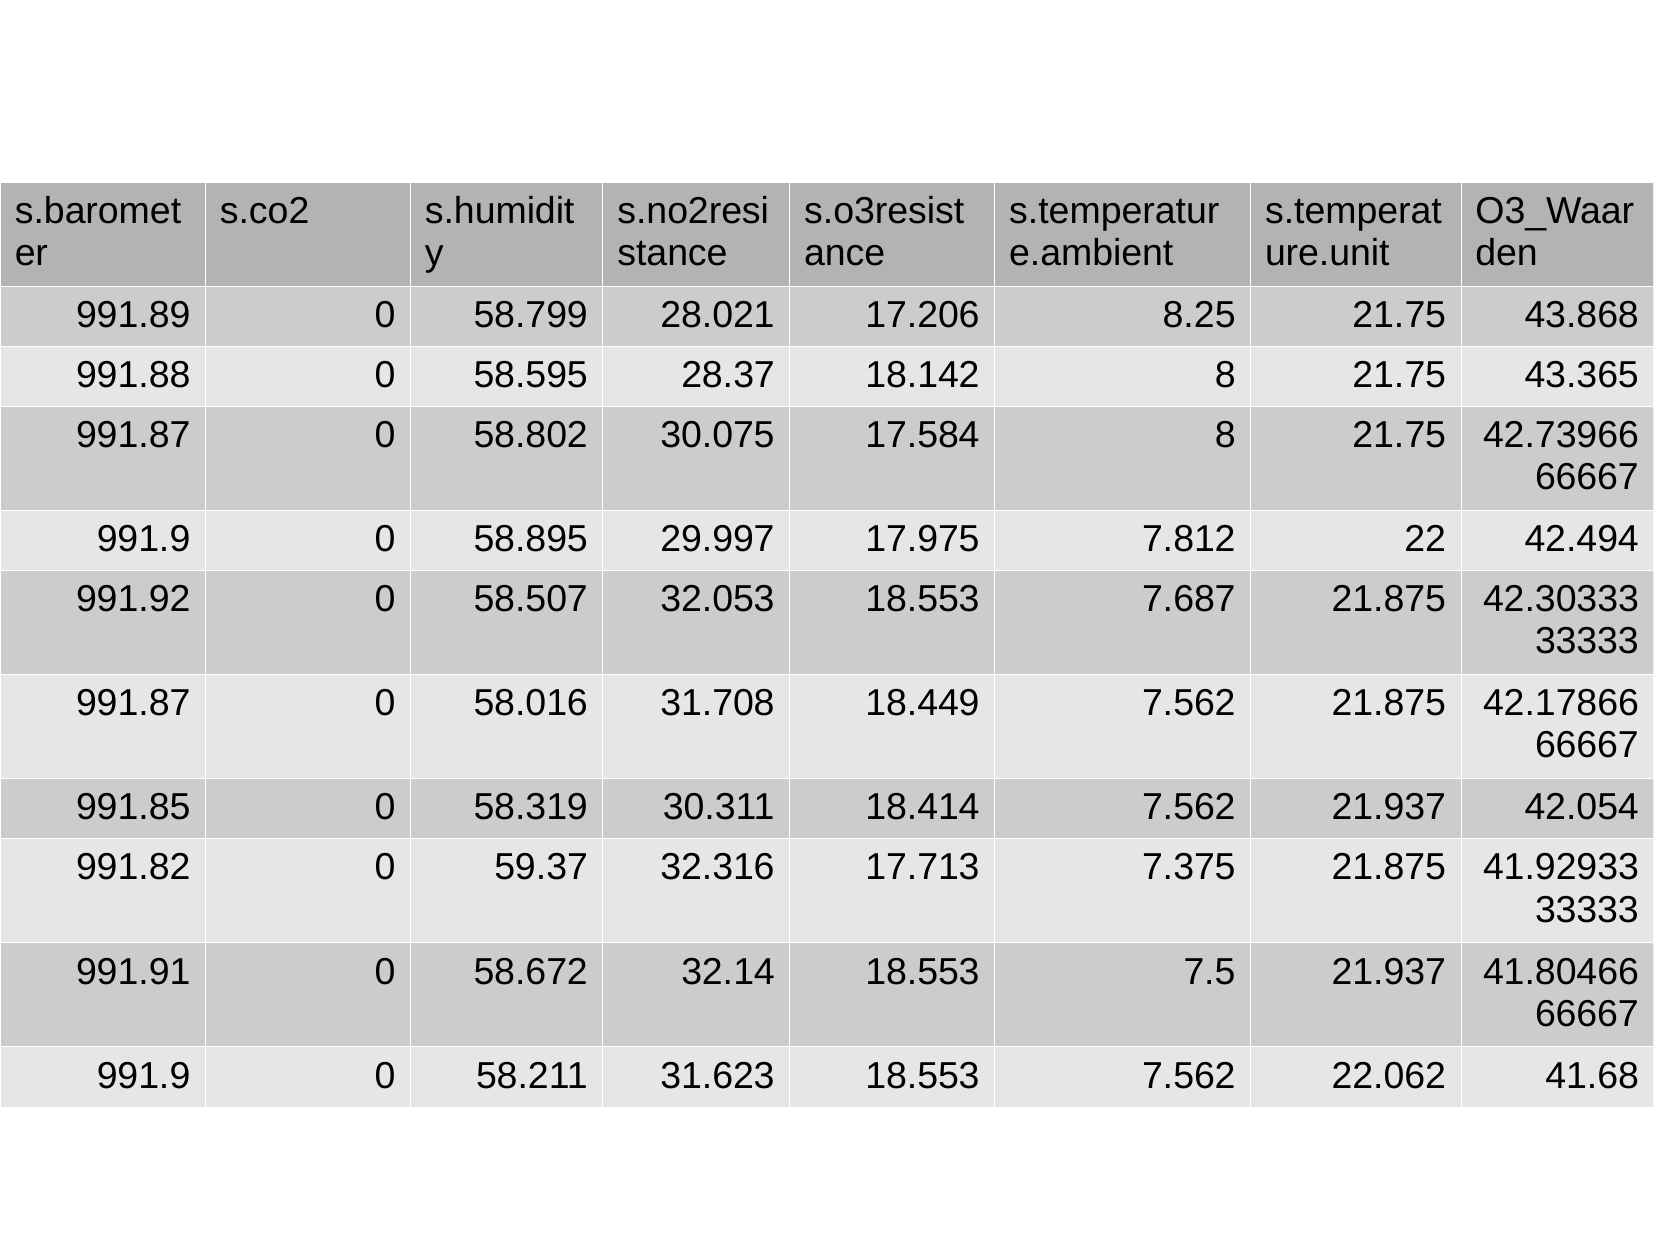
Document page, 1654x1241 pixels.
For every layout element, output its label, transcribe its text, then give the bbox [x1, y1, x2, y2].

table_cell 8 [995, 347, 1250, 406]
table_cell 21.75 [1251, 347, 1461, 406]
table_cell 991.87 [1, 675, 205, 778]
table_header s.co2 [206, 183, 410, 286]
table_cell 0 [206, 511, 410, 570]
table_cell 7.562 [995, 675, 1250, 778]
table_cell 58.016 [411, 675, 602, 778]
table_cell 18.414 [790, 779, 994, 838]
table_cell 30.075 [603, 407, 789, 510]
table_cell 28.37 [603, 347, 789, 406]
table_cell 991.85 [1, 779, 205, 838]
table_cell 7.812 [995, 511, 1250, 570]
table_cell 58.507 [411, 571, 602, 674]
table_cell 0 [206, 287, 410, 346]
table_cell 0 [206, 571, 410, 674]
table_cell 42.494 [1462, 511, 1653, 570]
table_cell 31.708 [603, 675, 789, 778]
table_cell 28.021 [603, 287, 789, 346]
table_cell 991.87 [1, 407, 205, 510]
table_cell 21.937 [1251, 779, 1461, 838]
table_cell 17.975 [790, 511, 994, 570]
table_cell 18.142 [790, 347, 994, 406]
table_cell 17.206 [790, 287, 994, 346]
table_cell 58.595 [411, 347, 602, 406]
table_header s.o3resistance [790, 183, 994, 286]
table_cell 42.1786666667 [1462, 675, 1653, 778]
table_cell 32.316 [603, 839, 789, 942]
table_cell 58.211 [411, 1047, 602, 1107]
table_cell 58.319 [411, 779, 602, 838]
table_cell 21.875 [1251, 571, 1461, 674]
table_cell 7.375 [995, 839, 1250, 942]
table_cell 0 [206, 1047, 410, 1107]
table_cell 991.91 [1, 943, 205, 1046]
table_cell 31.623 [603, 1047, 789, 1107]
table_header O3_Waarden [1462, 183, 1653, 286]
table_cell 0 [206, 779, 410, 838]
table_cell 21.875 [1251, 675, 1461, 778]
table_cell 0 [206, 839, 410, 942]
table_cell 42.3033333333 [1462, 571, 1653, 674]
table_cell 41.8046666667 [1462, 943, 1653, 1046]
table_cell 8.25 [995, 287, 1250, 346]
table_header s.temperature.unit [1251, 183, 1461, 286]
table_cell 58.799 [411, 287, 602, 346]
table_header s.no2resistance [603, 183, 789, 286]
table_cell 59.37 [411, 839, 602, 942]
table_cell 21.937 [1251, 943, 1461, 1046]
table_cell 18.553 [790, 1047, 994, 1107]
table_cell 18.553 [790, 943, 994, 1046]
table_cell 42.054 [1462, 779, 1653, 838]
table_cell 7.687 [995, 571, 1250, 674]
table_cell 58.895 [411, 511, 602, 570]
table_cell 7.562 [995, 779, 1250, 838]
table_cell 41.9293333333 [1462, 839, 1653, 942]
table_cell 21.875 [1251, 839, 1461, 942]
table_cell 0 [206, 943, 410, 1046]
table_cell 991.92 [1, 571, 205, 674]
table_cell 991.82 [1, 839, 205, 942]
table_cell 7.562 [995, 1047, 1250, 1107]
table_cell 32.14 [603, 943, 789, 1046]
table_cell 43.868 [1462, 287, 1653, 346]
table_cell 8 [995, 407, 1250, 510]
table_cell 17.584 [790, 407, 994, 510]
table_cell 22.062 [1251, 1047, 1461, 1107]
table_cell 22 [1251, 511, 1461, 570]
table_cell 991.88 [1, 347, 205, 406]
table_header s.temperature.ambient [995, 183, 1250, 286]
table_cell 17.713 [790, 839, 994, 942]
table_cell 991.89 [1, 287, 205, 346]
table_header s.humidity [411, 183, 602, 286]
table_cell 0 [206, 407, 410, 510]
table_cell 32.053 [603, 571, 789, 674]
table_cell 21.75 [1251, 407, 1461, 510]
table_header s.barometer [1, 183, 205, 286]
table_cell 43.365 [1462, 347, 1653, 406]
table_cell 0 [206, 347, 410, 406]
table_cell 29.997 [603, 511, 789, 570]
table_cell 18.553 [790, 571, 994, 674]
table_cell 58.672 [411, 943, 602, 1046]
table_cell 42.7396666667 [1462, 407, 1653, 510]
table_cell 58.802 [411, 407, 602, 510]
table_cell 41.68 [1462, 1047, 1653, 1107]
table_cell 991.9 [1, 511, 205, 570]
table_cell 21.75 [1251, 287, 1461, 346]
table_cell 0 [206, 675, 410, 778]
table_cell 30.311 [603, 779, 789, 838]
table_cell 18.449 [790, 675, 994, 778]
table_cell 991.9 [1, 1047, 205, 1107]
table_cell 7.5 [995, 943, 1250, 1046]
